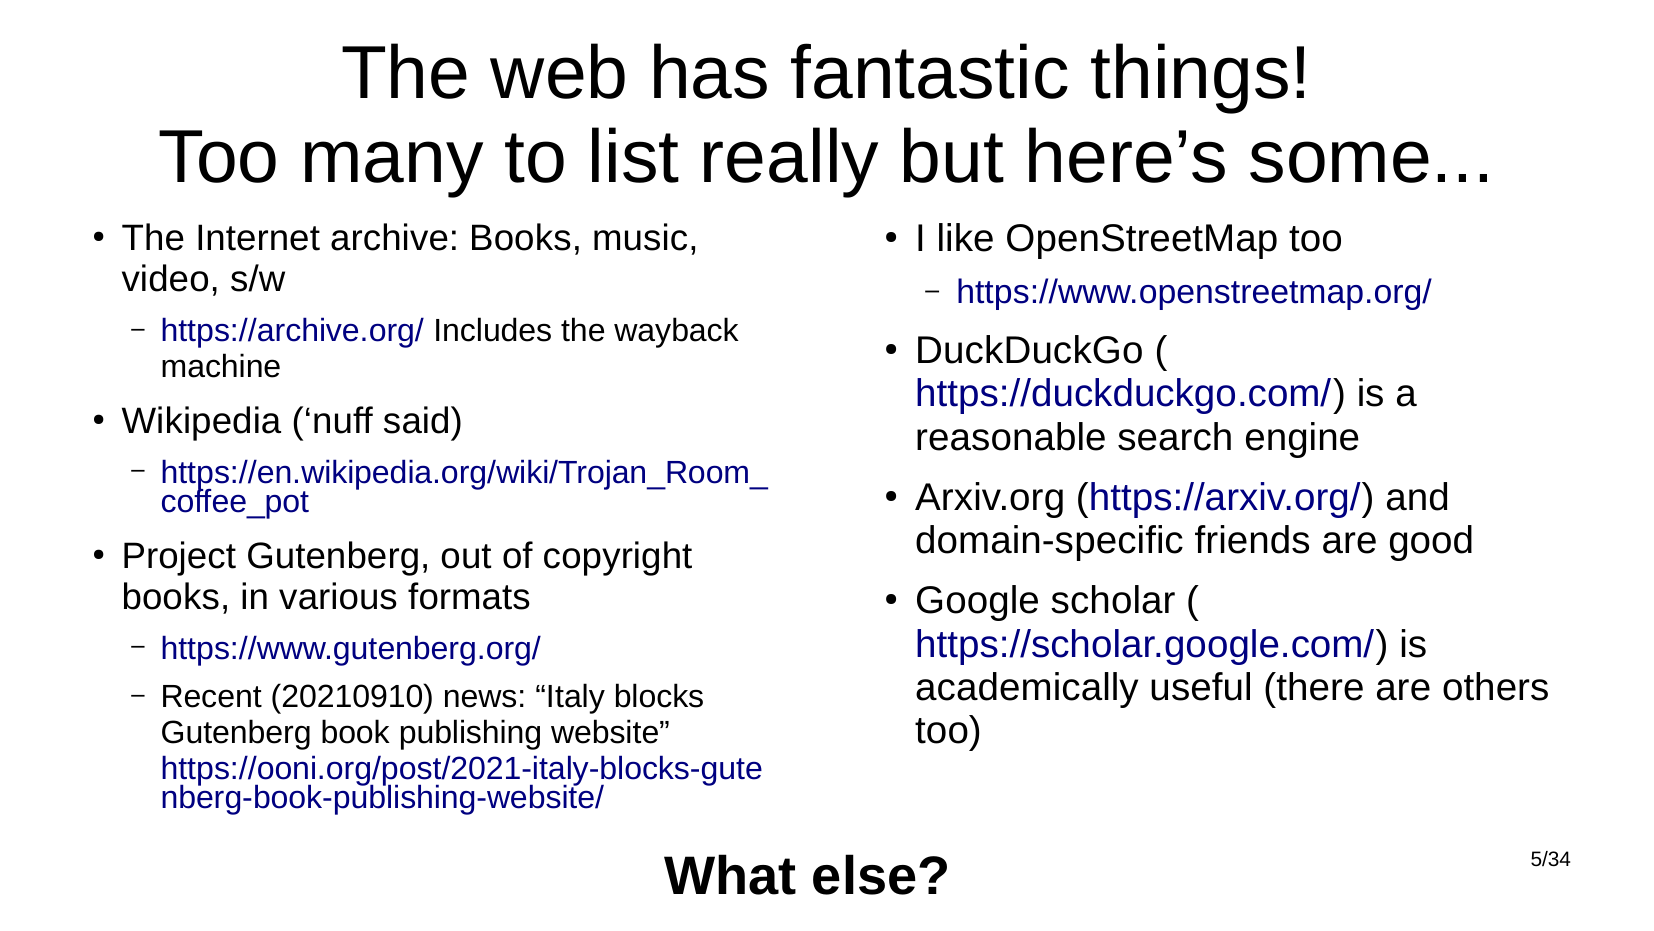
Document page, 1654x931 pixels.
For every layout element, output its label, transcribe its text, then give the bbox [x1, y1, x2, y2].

text_box What else? [649, 838, 1206, 914]
list The Internet archive: Books, music, video, s/w https://archive.org/ Includes the wayback machine Wikipedia (‘nuff said) https://en.wikipedia.org/wiki/Trojan_Room_coffee_pot Project Gutenberg, out of copyright books, in various formats https://www.gutenberg.org/ Recent (20210910) news: “Italy blocks Gutenberg book publishing website” https://ooni.org/post/2021-italy-blocks-gutenberg-book-publishing-website/ [82, 217, 780, 758]
list I like OpenStreetMap too https://www.openstreetmap.org/ DuckDuckGo (https://duckduckgo.com/) is a reasonable search engine Arxiv.org (https://arxiv.org/) and domain-specific friends are good Google scholar (https://scholar.google.com/) is academically useful (there are others too) [874, 216, 1571, 756]
title The web has fantastic things! Too many to list really but here’s some... [82, 30, 1571, 199]
